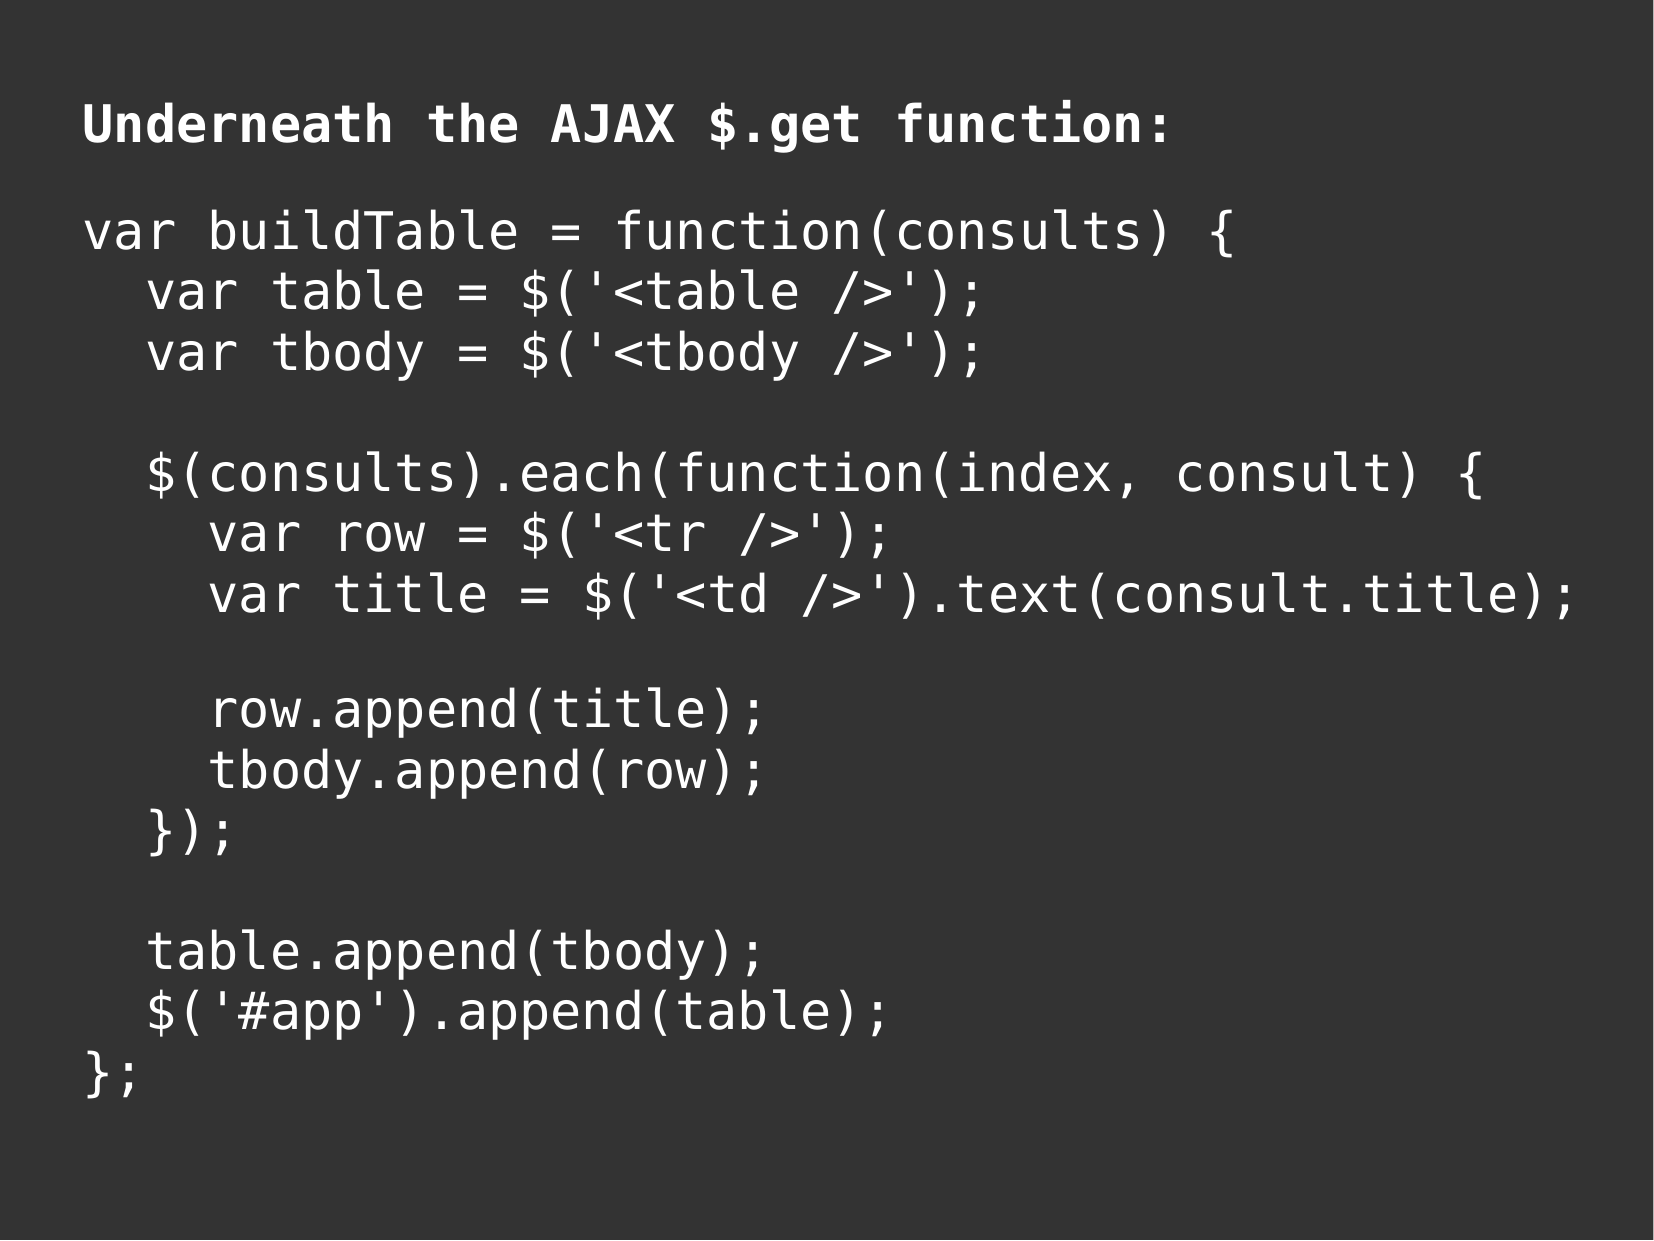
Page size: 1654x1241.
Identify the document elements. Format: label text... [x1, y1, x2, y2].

list Underneath the AJAX $.get function: var buildTable = function(consults) { var table = $('<table />'); var tbody = $('<tbody />'); $(consults).each(function(index, consult) { var row = $('<tr />'); var title = $('<td />').text(consult.title); row.append(title); tbody.append(row); }); table.append(tbody); $('#app').append(table); }; [82, 94, 1607, 1182]
